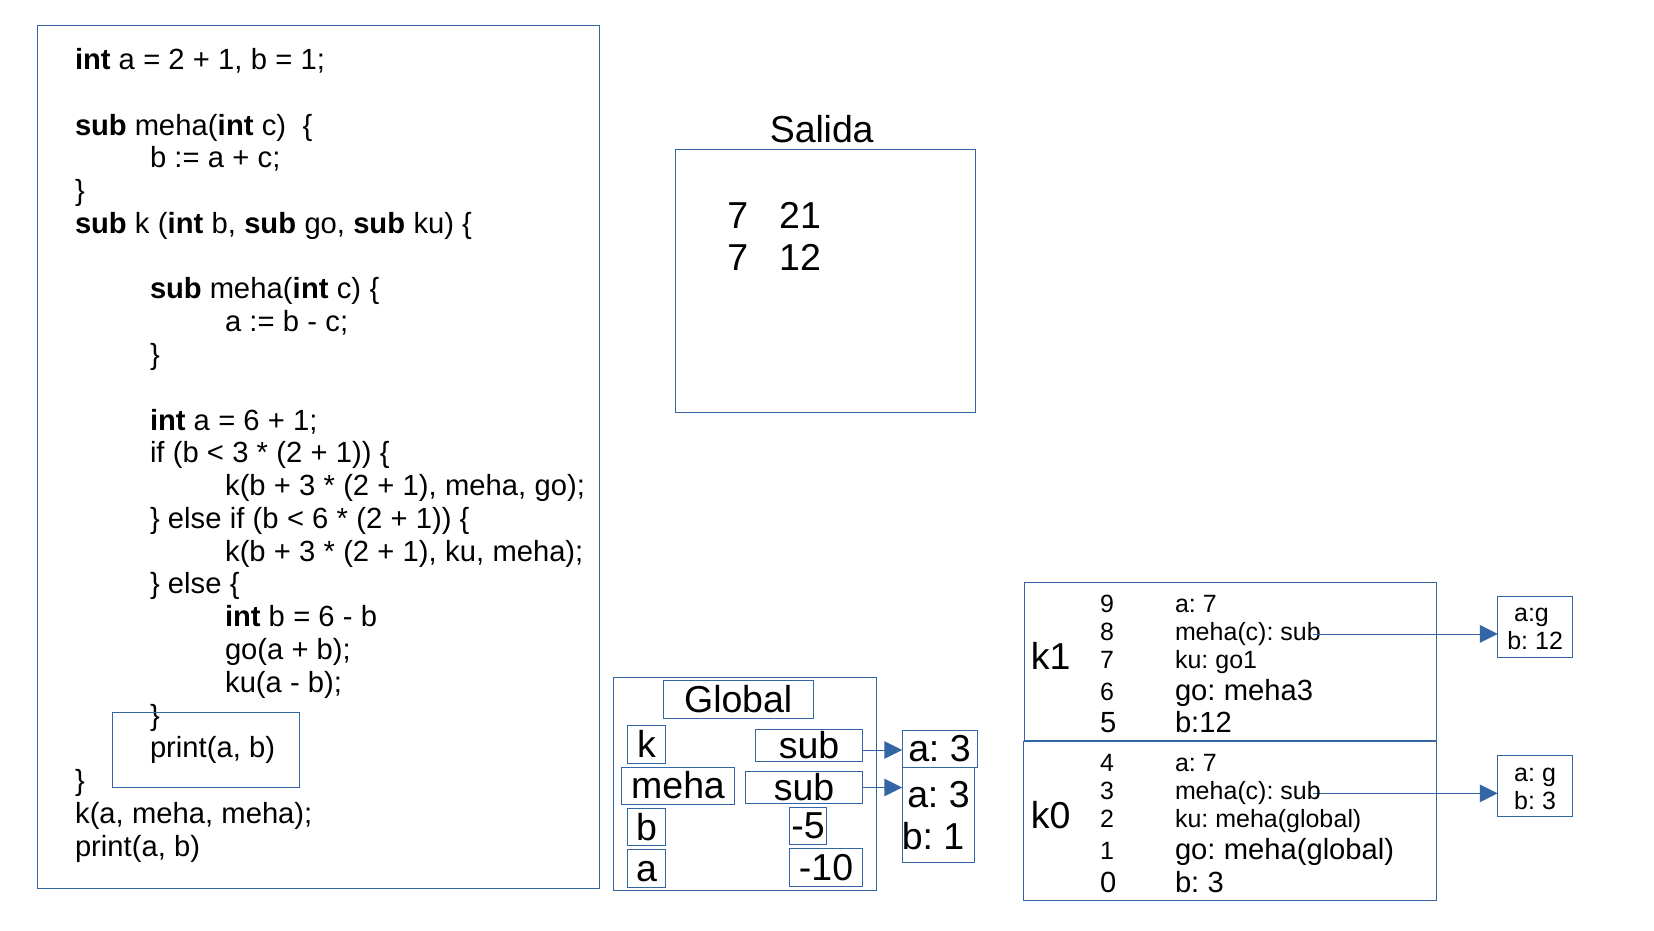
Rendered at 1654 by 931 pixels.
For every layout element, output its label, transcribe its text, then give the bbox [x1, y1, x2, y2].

text_box 4 a: 7 3 meha(c): sub 2 ku: meha(global) 1 go: meha(global) 0 b: 3 [1085, 741, 1437, 916]
text_box a: g b: 3 [1497, 755, 1573, 817]
text_box 7 21 7 12 [712, 187, 836, 287]
text_box k1 [1016, 628, 1086, 685]
text_box k [627, 725, 666, 764]
text_box sub [755, 729, 863, 762]
text_box a: 3 [902, 730, 978, 768]
text_box a:g b: 12 [1497, 596, 1573, 658]
subtitle int a = 2 + 1, b = 1; sub meha(int c) { b := a + c; } sub k (int b, sub go, sub ku) { sub meha(int c) { a := b - c; } int a = 6 + 1; if (b < 3 * (2 + 1)) { k(b + 3 * (2 + 1), meha, go); } else if (b < 6 * (2 + 1)) { k(b + 3 * (2 + 1), ku, meha); } else { int b = 6 - b go(a + b); ku(a - b); } print(a, b) } k(a, meha, meha); print(a, b) [75, 43, 638, 863]
text_box b [627, 808, 666, 846]
text_box sub [745, 771, 863, 804]
text_box Salida [755, 100, 889, 158]
text_box a: 3 b: 1 [902, 767, 975, 863]
text_box a [627, 849, 666, 888]
text_box Global [663, 680, 814, 719]
text_box -10 [789, 848, 863, 887]
text_box -5 [789, 807, 827, 845]
text_box k0 [1015, 787, 1085, 845]
text_box 9 a: 7 8 meha(c): sub 7 ku: go1 6 go: meha3 5 b:12 [1085, 582, 1409, 741]
text_box meha [621, 767, 735, 805]
